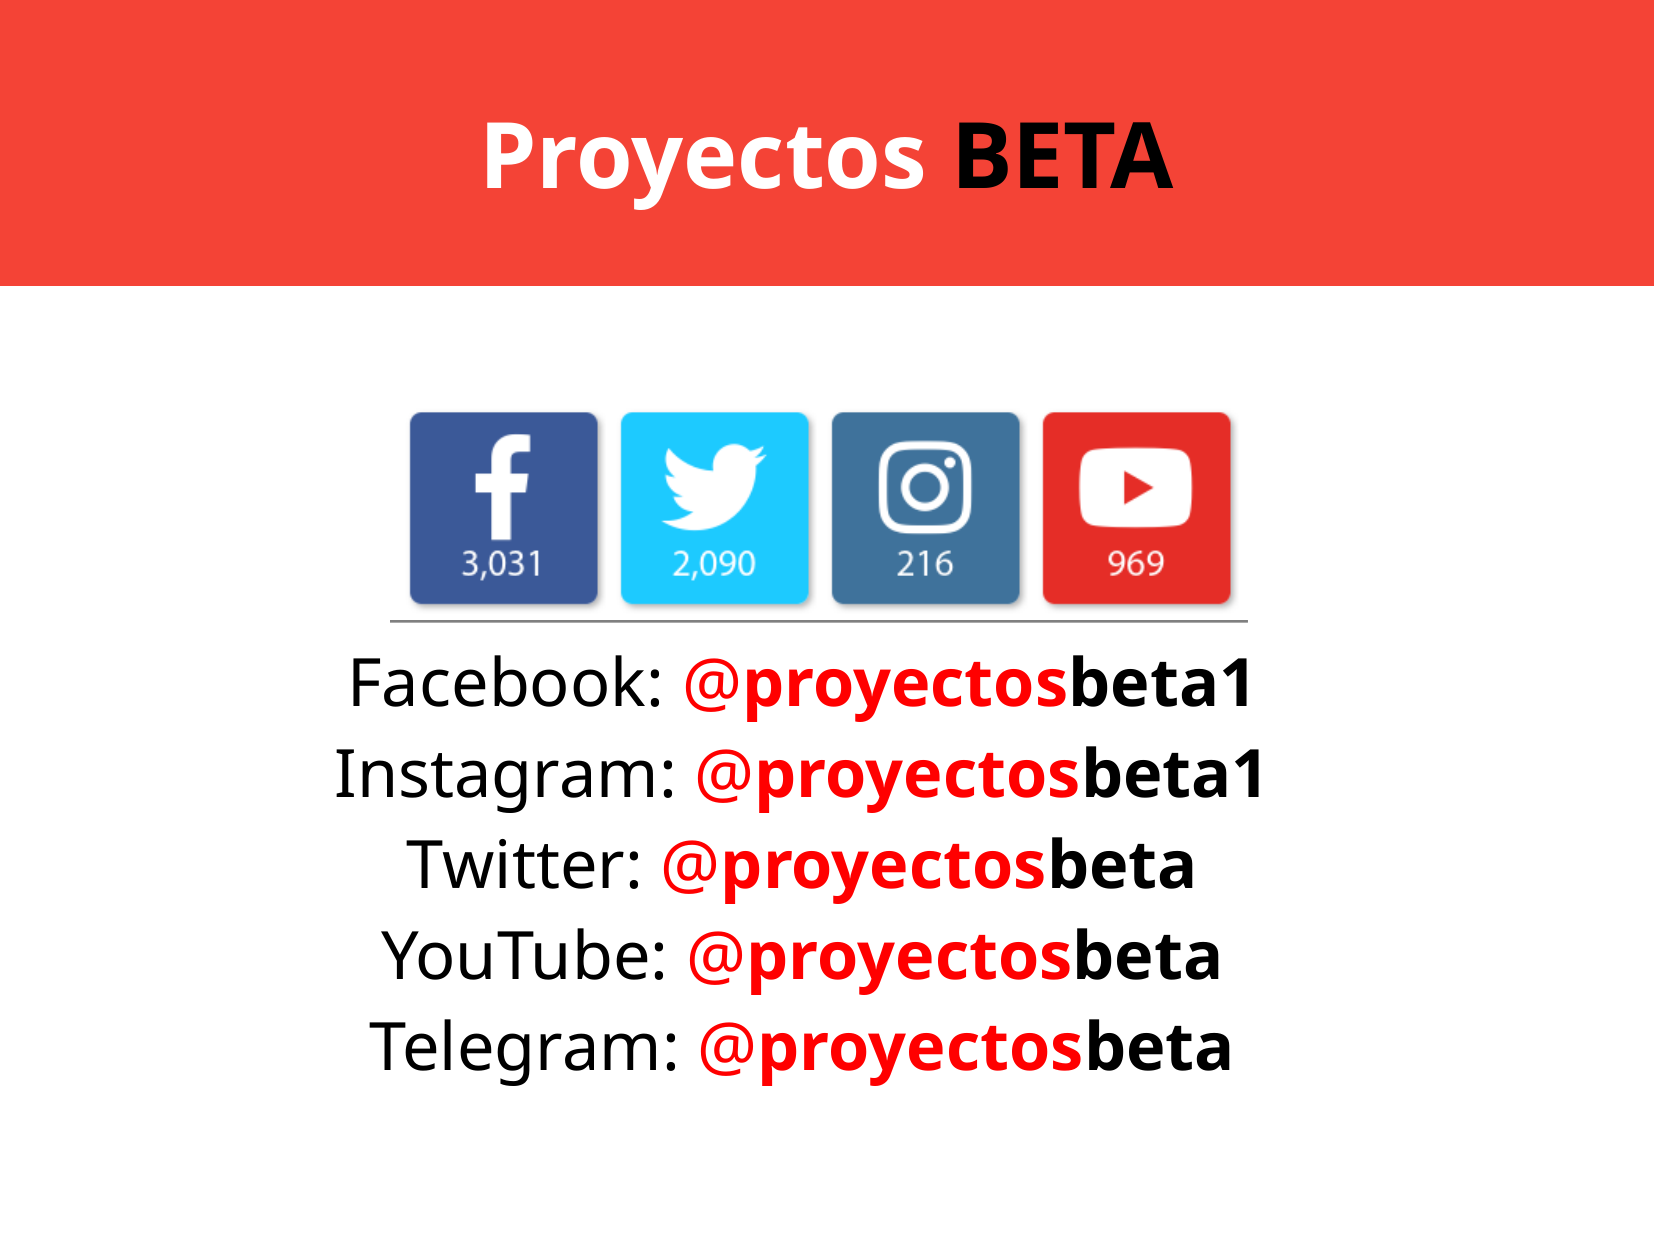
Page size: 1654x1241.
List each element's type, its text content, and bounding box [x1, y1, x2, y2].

picture [390, 389, 1248, 620]
title Proyectos BETA [82, 49, 1571, 257]
subtitle Facebook: @proyectosbeta1 Instagram: @proyectosbeta1 Twitter: @proyectosbeta YouTube: @proyectosbeta Telegram: @proyectosbeta [45, 465, 1561, 1241]
